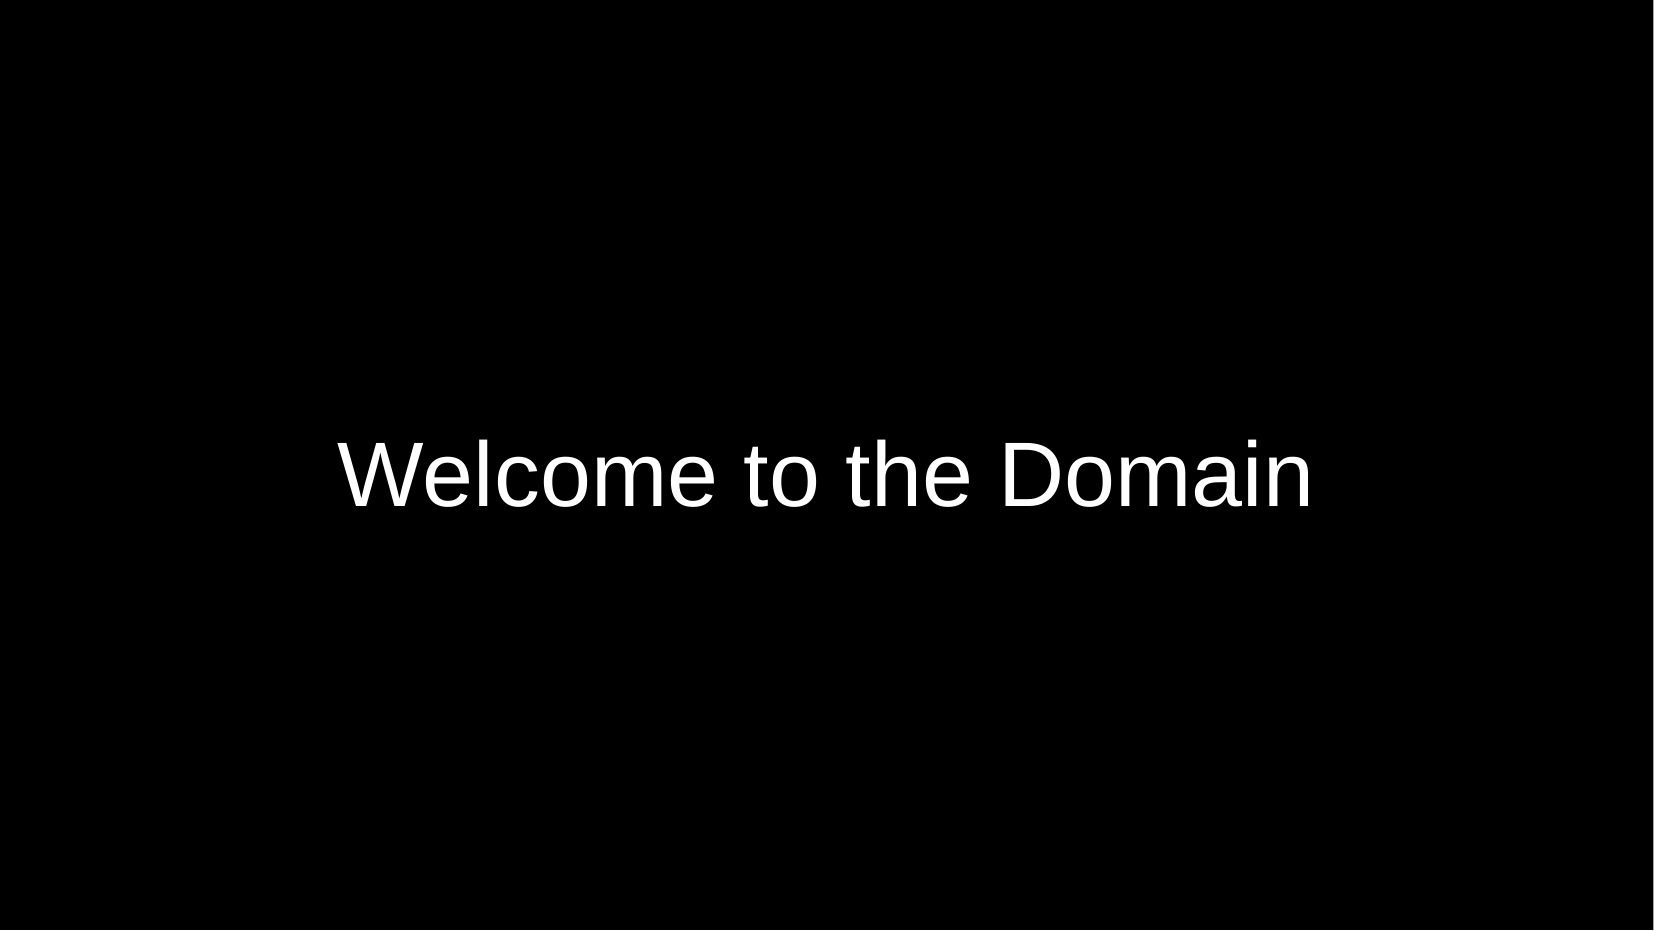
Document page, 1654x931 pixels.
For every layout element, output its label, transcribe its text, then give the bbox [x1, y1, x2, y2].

title Welcome to the Domain [82, 397, 1571, 553]
